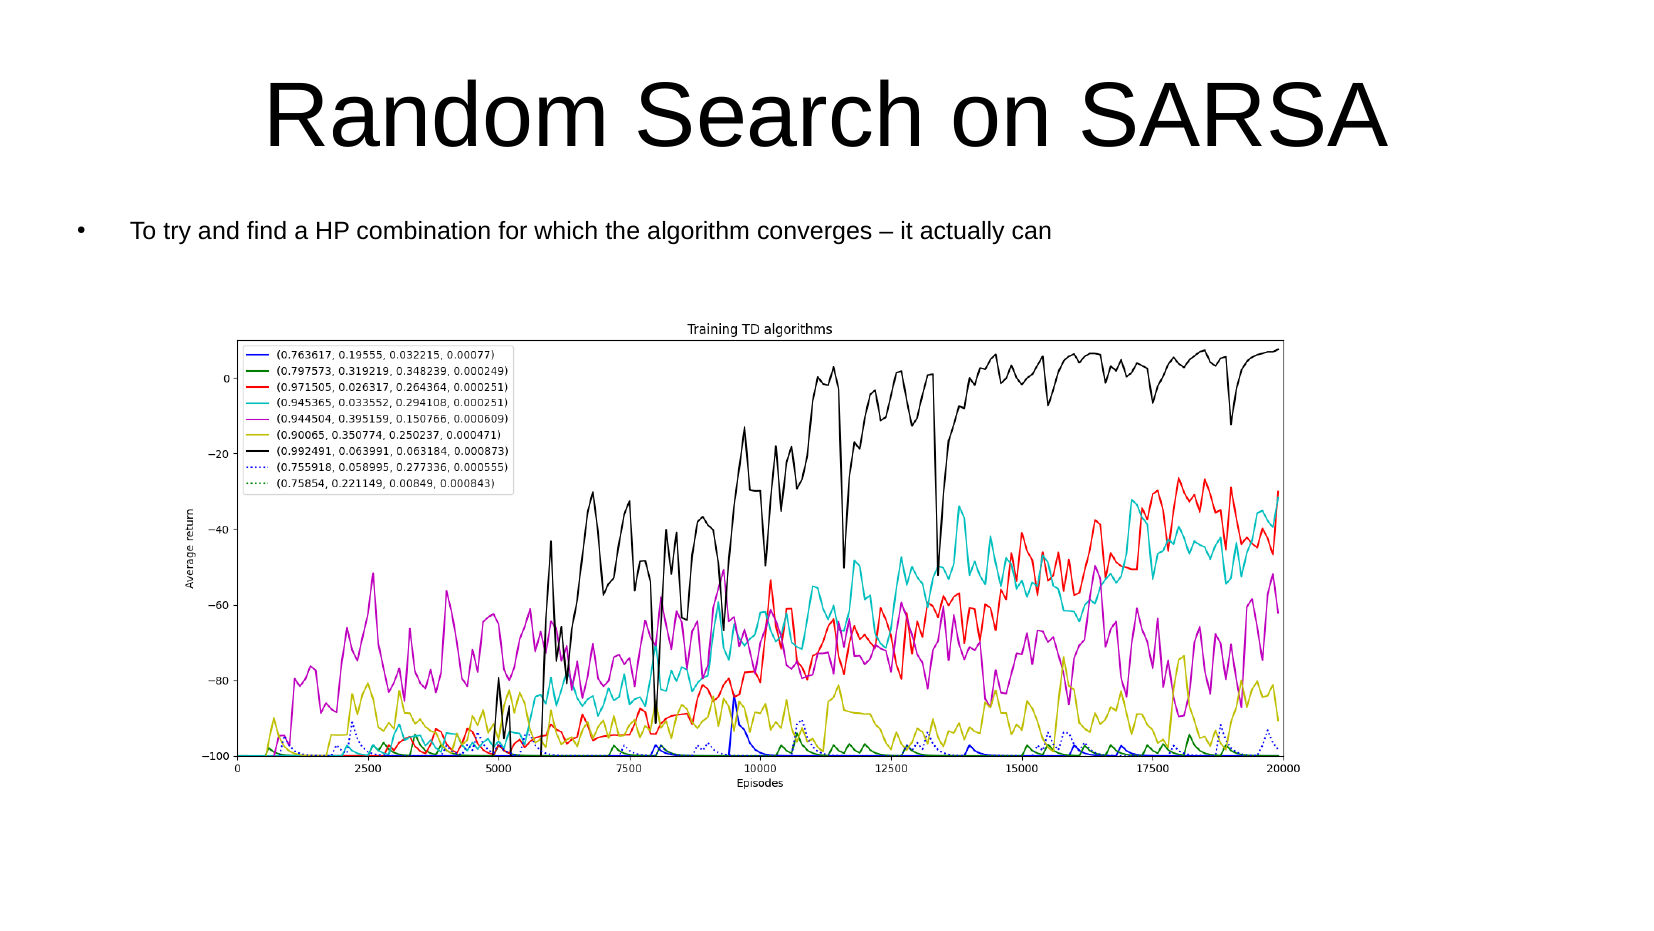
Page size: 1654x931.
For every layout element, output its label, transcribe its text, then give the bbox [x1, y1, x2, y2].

picture [68, 275, 1418, 815]
list To try and find a HP combination for which the algorithm converges – it actually can [59, 216, 1548, 756]
title Random Search on SARSA [82, 37, 1571, 193]
